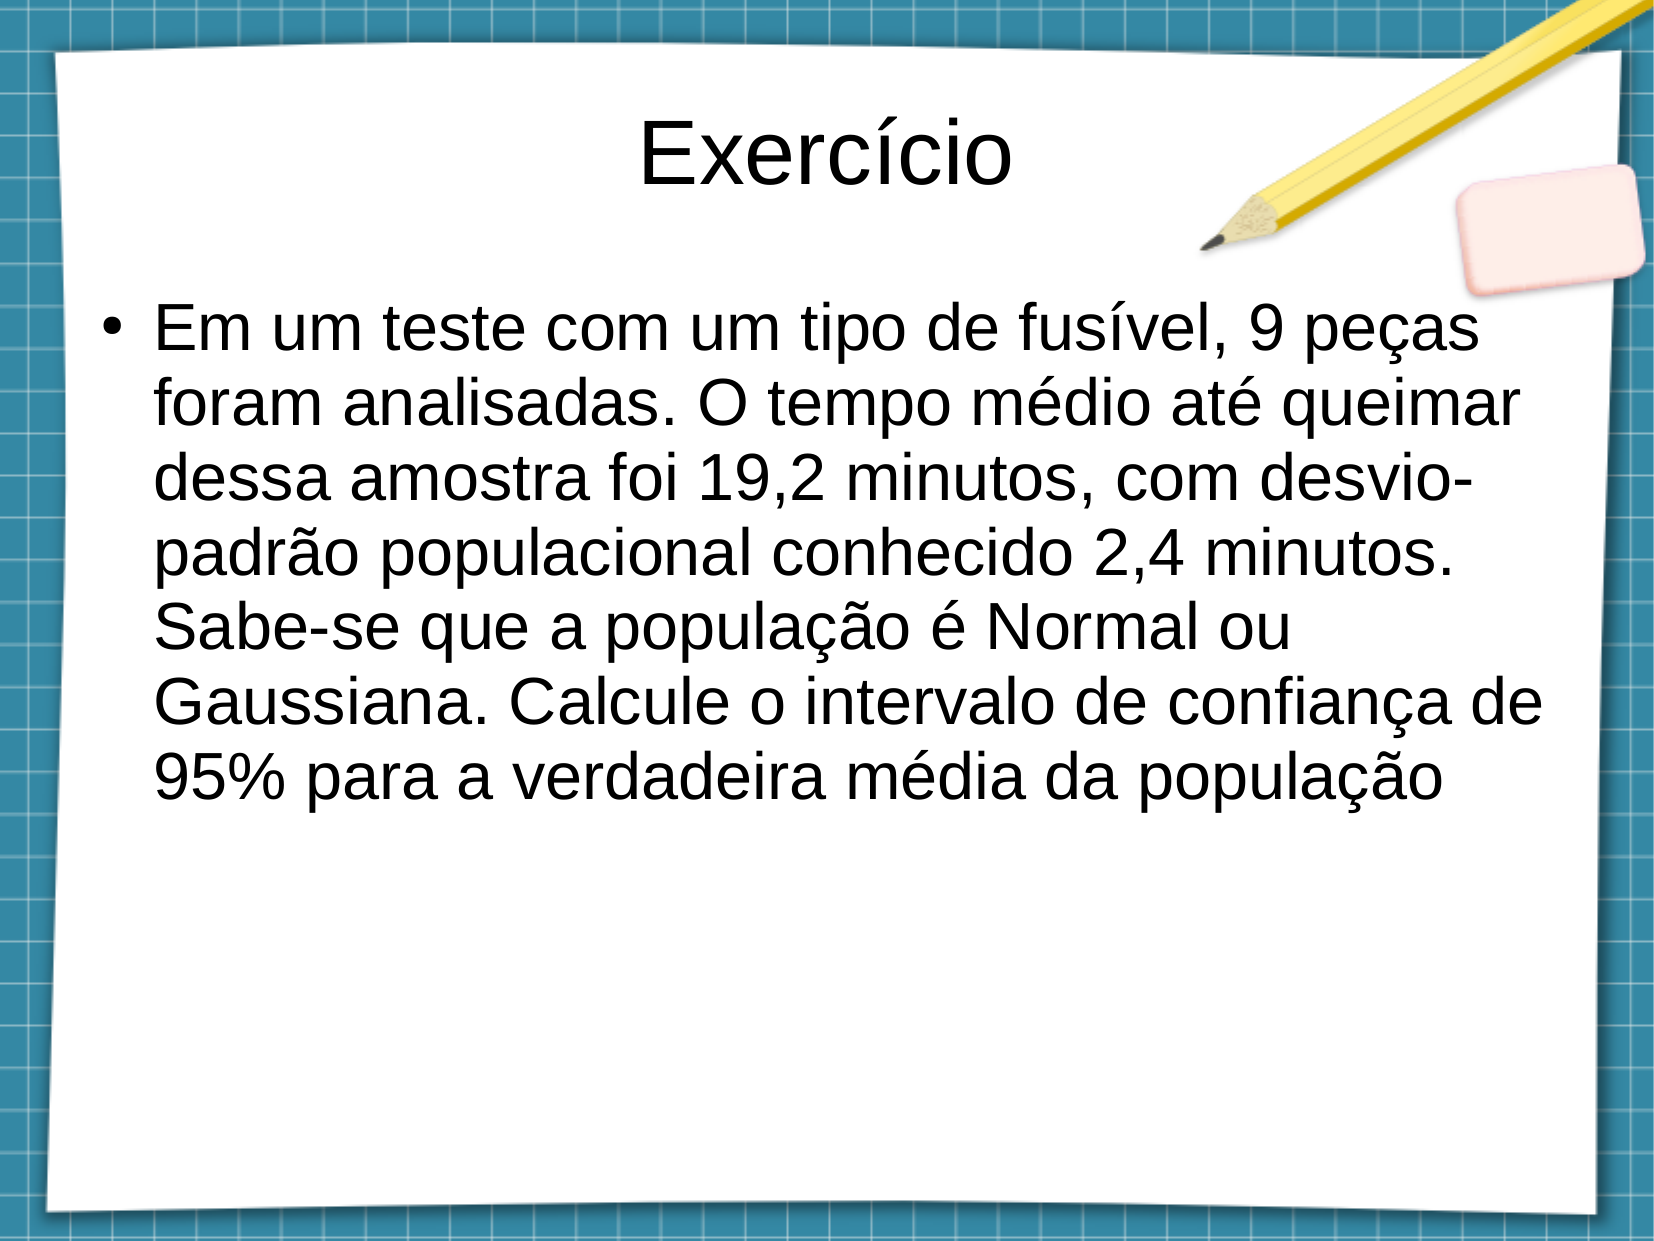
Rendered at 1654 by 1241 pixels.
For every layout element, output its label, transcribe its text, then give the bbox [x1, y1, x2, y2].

title Exercício [82, 49, 1571, 257]
list Em um teste com um tipo de fusível, 9 peças foram analisadas. O tempo médio até queimar dessa amostra foi 19,2 minutos, com desvio-padrão populacional conhecido 2,4 minutos. Sabe-se que a população é Normal ou Gaussiana. Calcule o intervalo de confiança de 95% para a verdadeira média da população [82, 290, 1571, 1010]
picture [0, 0, 1654, 1241]
